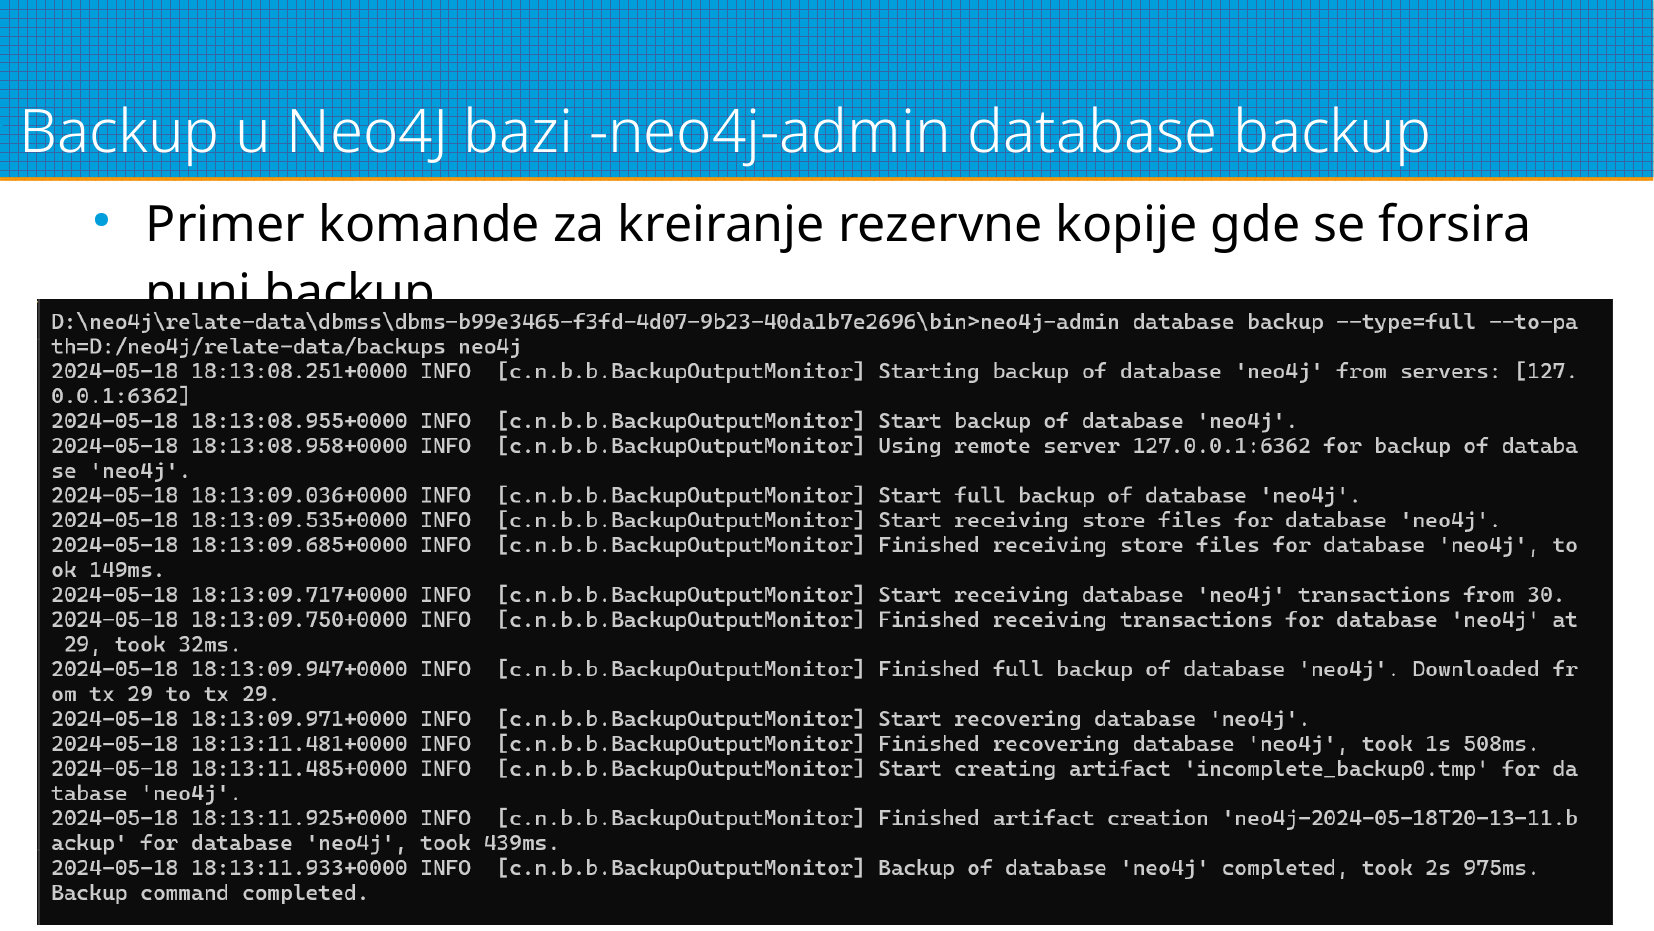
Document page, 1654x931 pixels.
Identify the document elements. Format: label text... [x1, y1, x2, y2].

list [1555, 236, 1563, 299]
title Backup u Neo4J bazi -neo4j-admin database backup [0, 14, 1463, 171]
picture [37, 299, 1613, 925]
list Primer komande za kreiranje rezervne kopije gde se forsira puni backup [75, 187, 1555, 299]
